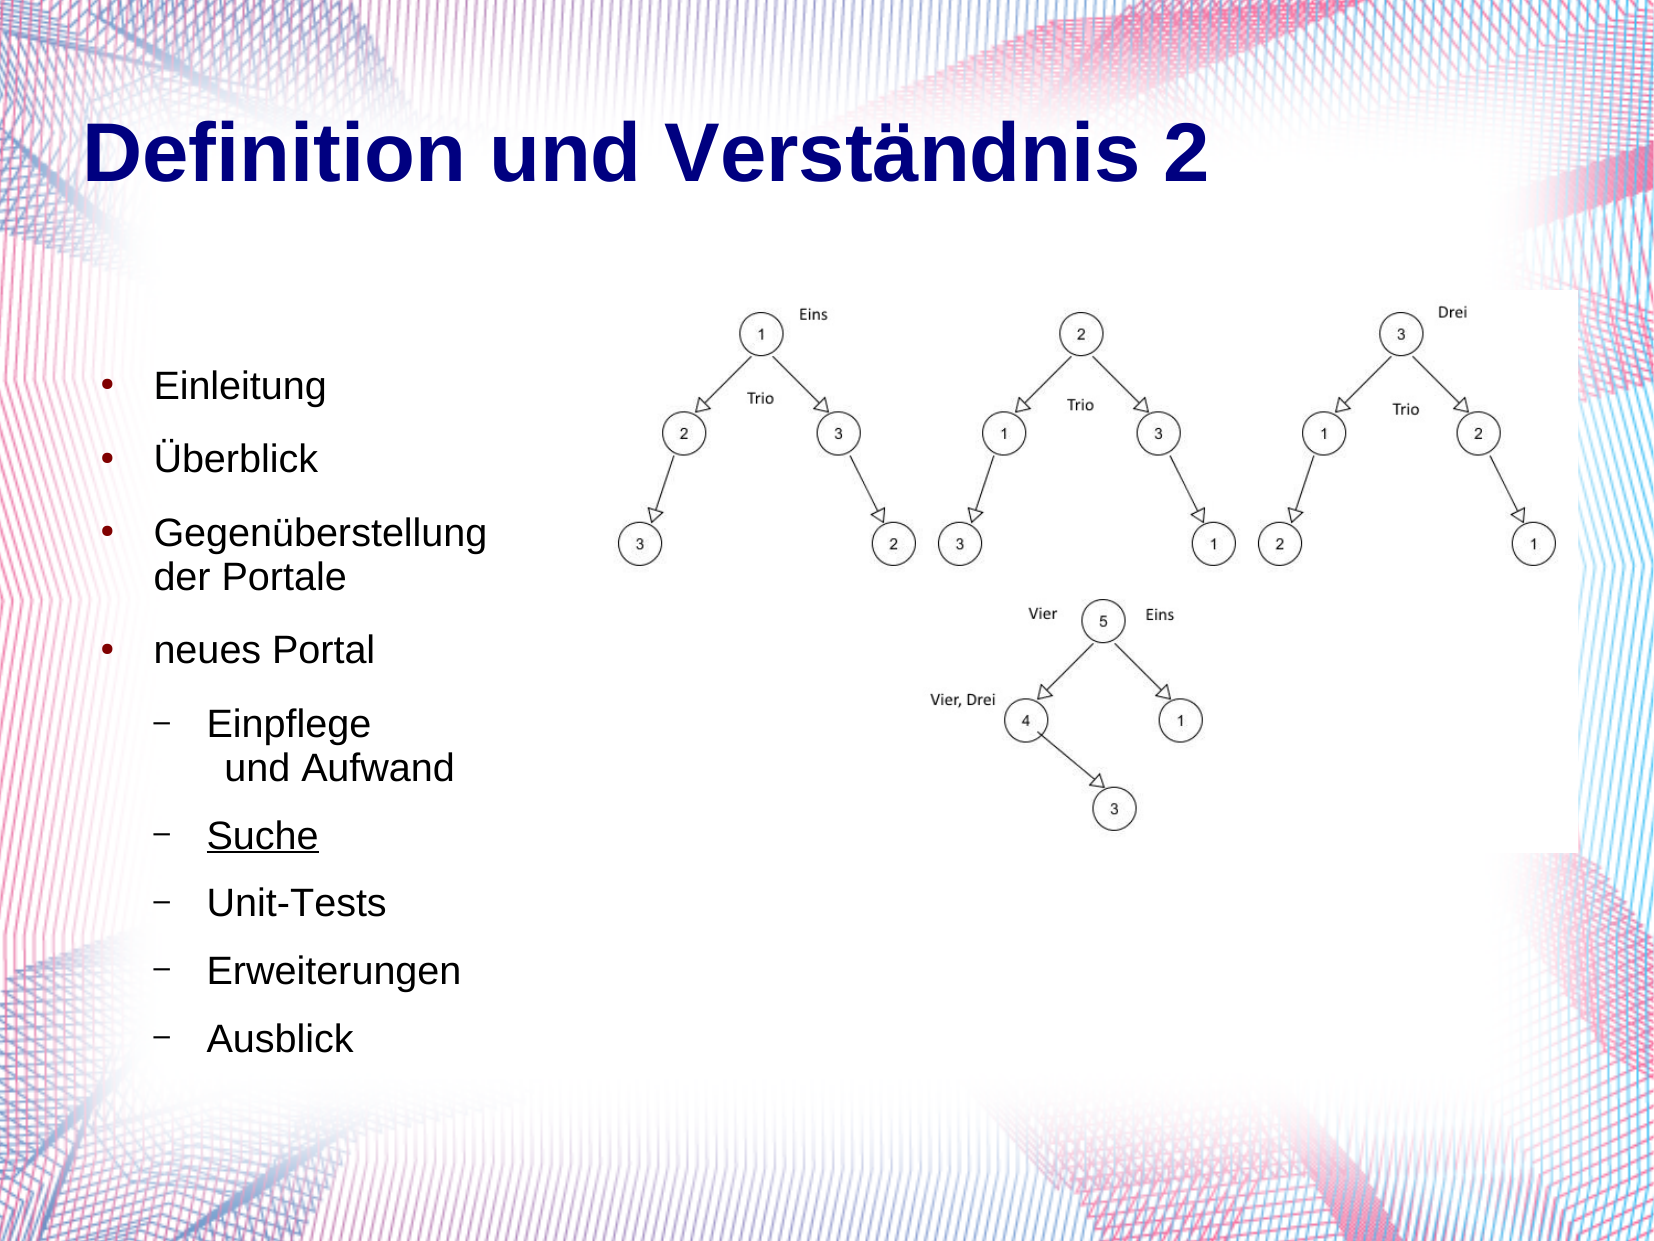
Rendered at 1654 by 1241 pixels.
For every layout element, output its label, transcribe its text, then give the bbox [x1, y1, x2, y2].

picture [0, 0, 1654, 1241]
list Einleitung Überblick Gegenüberstellung der Portale neues Portal Einpflege und Aufwand Suche Unit-Tests Erweiterungen Ausblick [82, 290, 520, 1109]
title Definition und Verständnis 2 [82, 49, 1571, 257]
